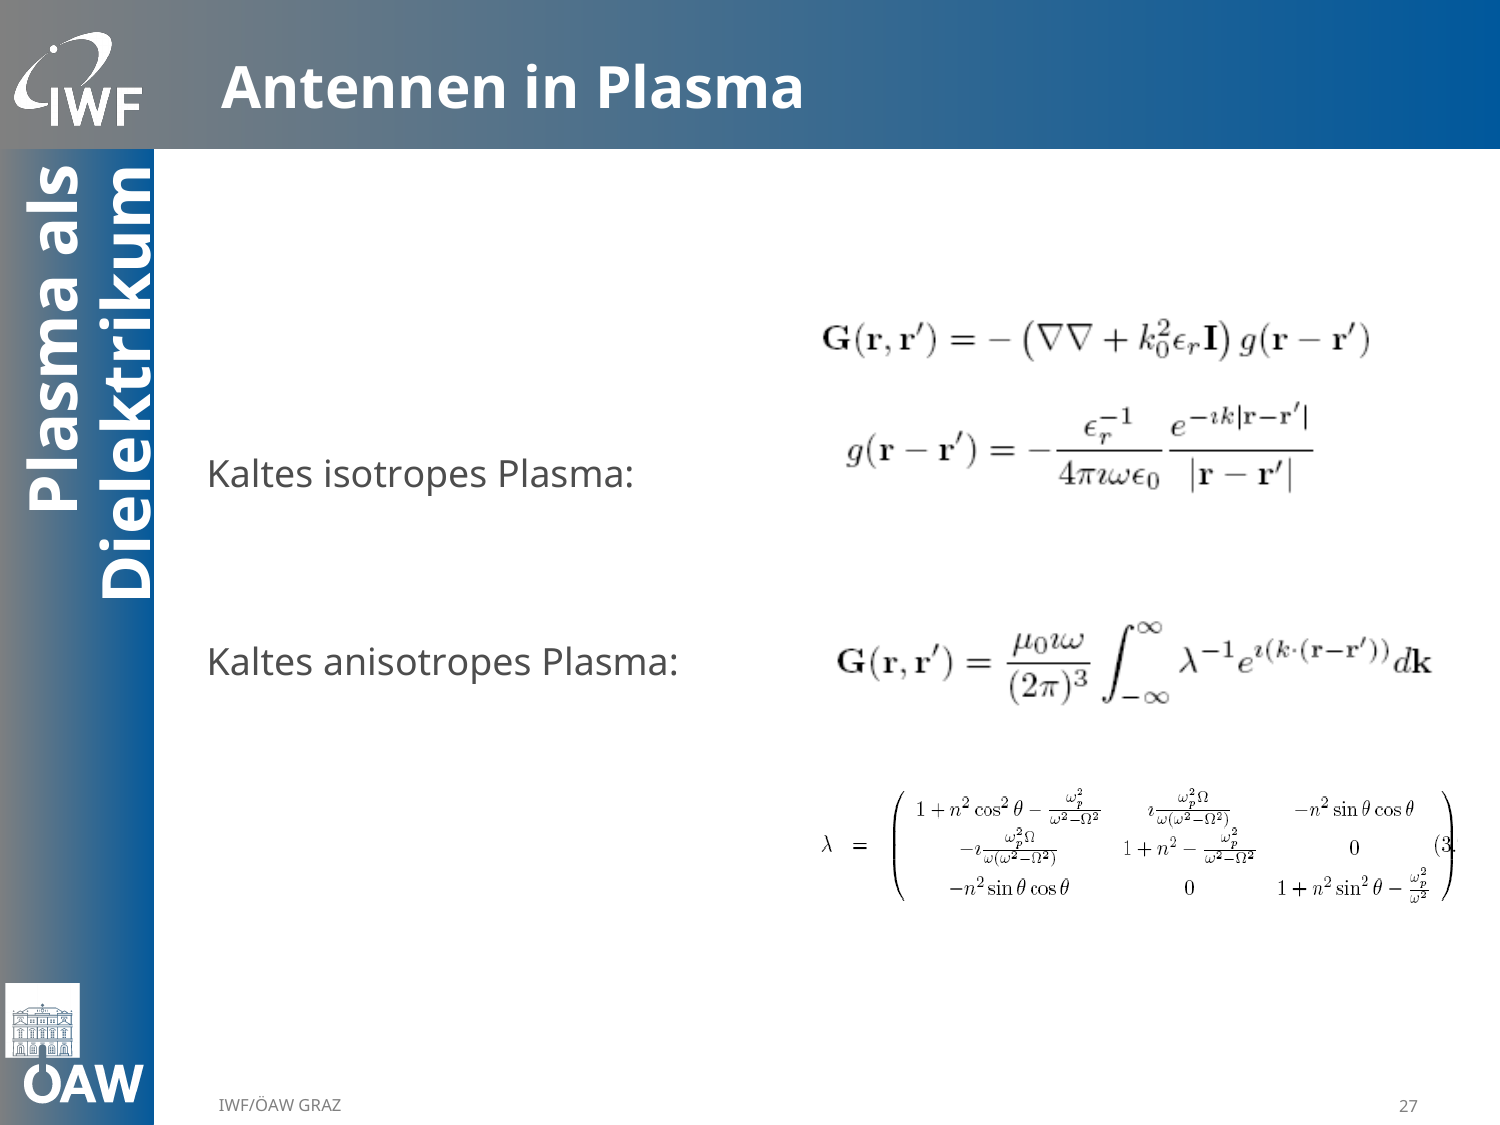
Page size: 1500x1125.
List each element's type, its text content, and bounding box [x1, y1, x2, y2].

picture [5, 983, 154, 1105]
title Antennen in Plasma [206, 36, 1459, 144]
text_box Plasma als Dielektrikum [30, 148, 155, 959]
list Kaltes isotropes Plasma: Kaltes anisotropes Plasma: [206, 442, 768, 808]
picture [826, 620, 1448, 709]
picture [797, 767, 1458, 910]
picture [815, 295, 1388, 379]
picture [8, 32, 154, 132]
picture [826, 388, 1331, 514]
